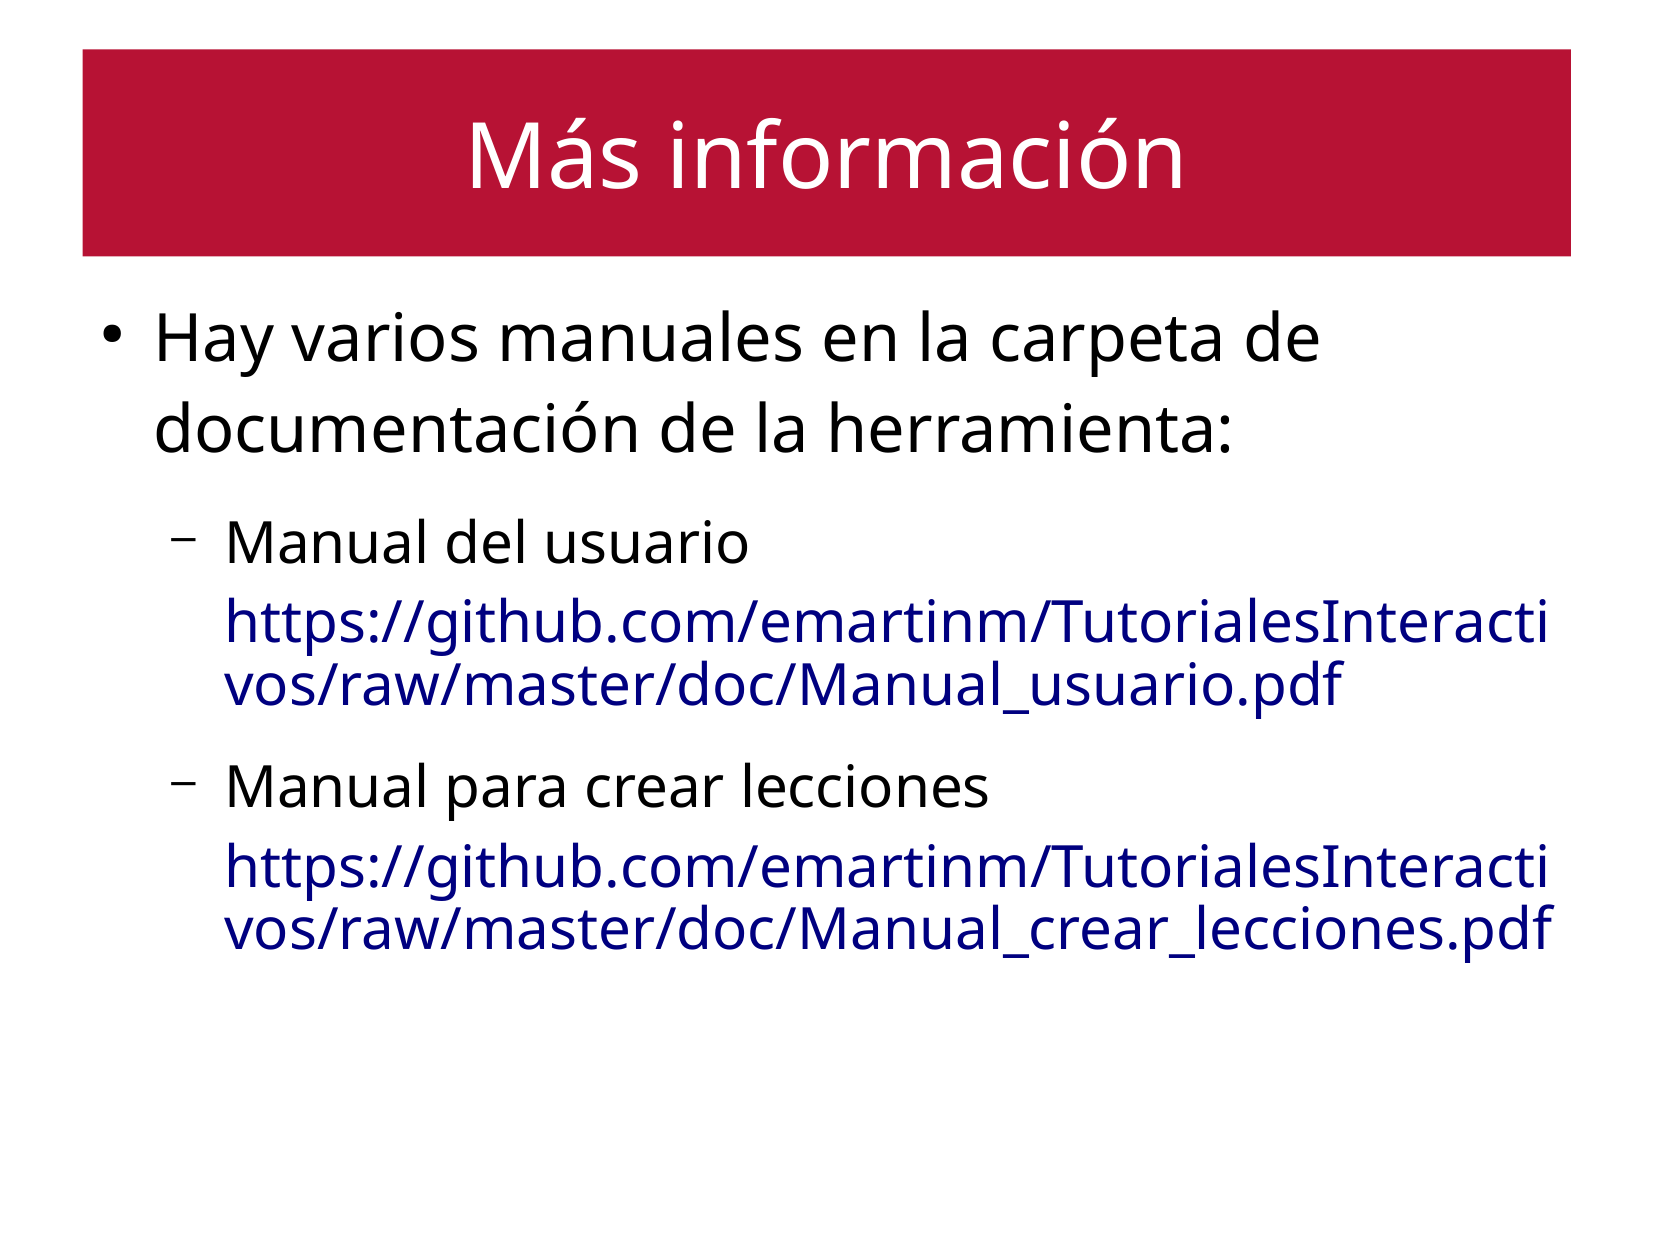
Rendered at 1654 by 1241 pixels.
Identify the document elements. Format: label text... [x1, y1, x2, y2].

list Hay varios manuales en la carpeta de documentación de la herramienta: Manual del usuario https://github.com/emartinm/TutorialesInteractivos/raw/master/doc/Manual_usuario.pdf Manual para crear lecciones https://github.com/emartinm/TutorialesInteractivos/raw/master/doc/Manual_crear_lecciones.pdf [82, 290, 1571, 1010]
title Más información [82, 49, 1571, 257]
